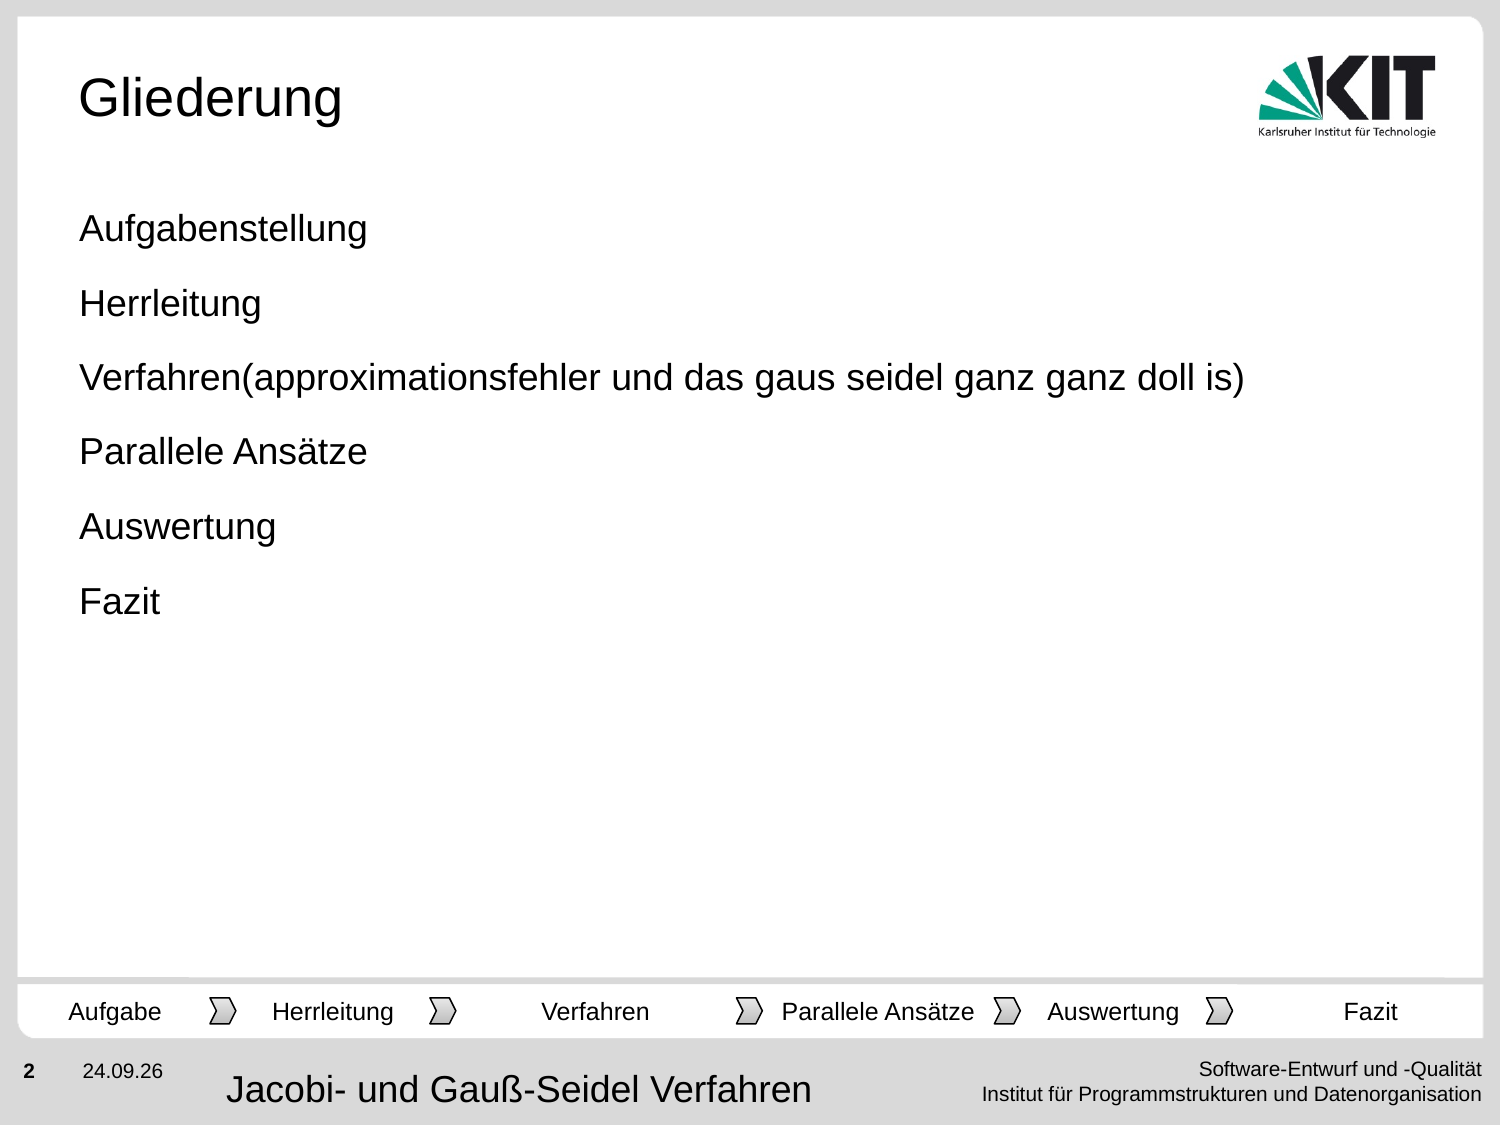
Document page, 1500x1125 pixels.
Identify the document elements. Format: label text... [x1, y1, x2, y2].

title Gliederung [64, 54, 1198, 147]
text_box Fazit [1328, 988, 1413, 1033]
text_box Parallele Ansätze [766, 988, 991, 1033]
text_box [209, 997, 236, 1024]
text_box Herrleitung [257, 988, 410, 1033]
footer Jacobi- und Gauß-Seidel Verfahren [211, 1057, 957, 1117]
list Aufgabenstellung Herrleitung Verfahren(approximationsfehler und das gaus seidel ganz ganz doll is) Parallele Ansätze Auswertung Fazit [64, 196, 1436, 975]
text_box [736, 997, 763, 1024]
text_box Aufgabe [53, 988, 177, 1033]
text_box [1206, 997, 1233, 1024]
text_box Auswertung [1032, 988, 1195, 1033]
picture [0, 0, 1500, 1125]
text_box [429, 997, 456, 1024]
text_box Verfahren [526, 988, 666, 1033]
text_box [994, 997, 1021, 1024]
